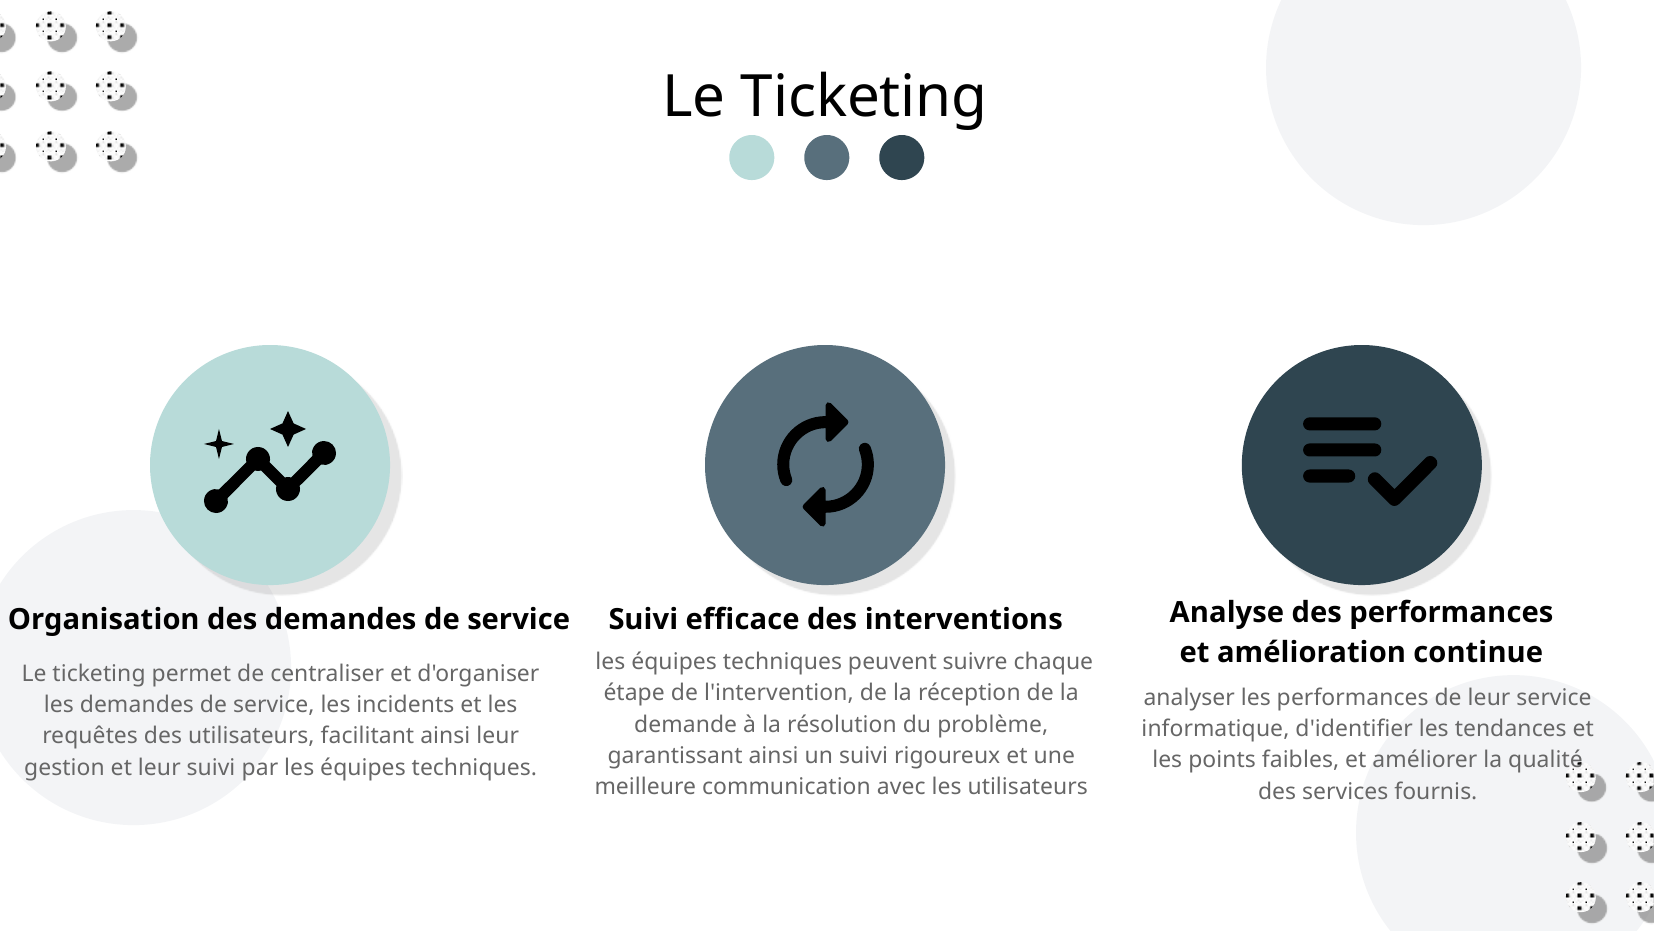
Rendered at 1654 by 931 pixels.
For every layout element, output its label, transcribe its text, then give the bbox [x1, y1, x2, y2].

picture [95, 131, 127, 162]
picture [95, 11, 126, 42]
picture [0, 134, 7, 159]
text_box Le ticketing permet de centraliser et d'organiser les demandes de service, les incidents et les requêtes des utilisateurs, facilitant ainsi leur gestion et leur suivi par les équipes techniques. [0, 649, 561, 931]
text_box [804, 135, 850, 181]
text_box les équipes techniques peuvent suivre chaque étape de l'intervention, de la réception de la demande à la résolution du problème, garantissant ainsi un suivi rigoureux et une meilleure communication avec les utilisateurs [561, 637, 1123, 931]
picture [35, 71, 66, 102]
text_box [729, 135, 775, 181]
picture [0, 74, 6, 99]
text_box [1241, 345, 1482, 583]
picture [35, 11, 66, 42]
picture [0, 14, 6, 39]
picture [1286, 375, 1450, 538]
picture [195, 390, 346, 541]
picture [95, 71, 126, 102]
text_box Le Ticketing [420, 46, 1231, 132]
picture [35, 131, 67, 162]
text_box [705, 345, 946, 586]
text_box [150, 345, 391, 586]
text_box analyser les performances de leur service informatique, d'identifier les tendances et les points faibles, et améliorer la qualité des services fournis. [1122, 673, 1614, 931]
text_box Analyse des performances et amélioration continue [1151, 583, 1572, 673]
picture [1625, 882, 1654, 913]
text_box Suivi efficace des interventions [590, 590, 1082, 637]
picture [1625, 822, 1654, 853]
text_box Organisation des demandes de service [0, 590, 590, 649]
text_box [879, 135, 925, 181]
picture [1625, 762, 1654, 793]
picture [750, 388, 902, 541]
